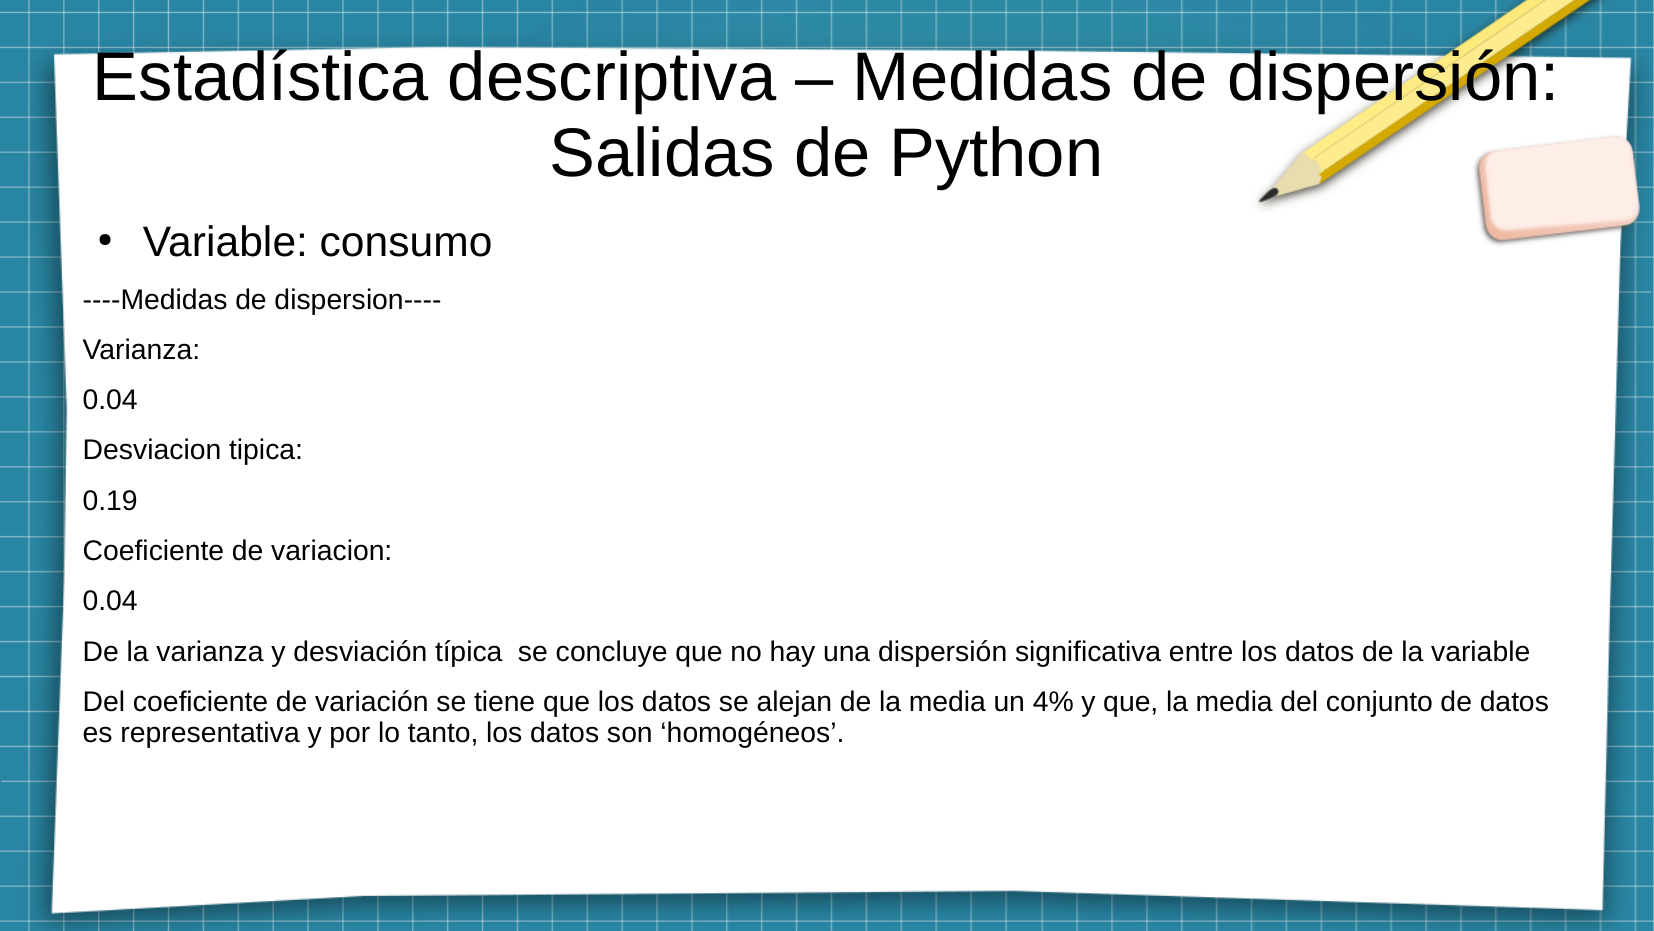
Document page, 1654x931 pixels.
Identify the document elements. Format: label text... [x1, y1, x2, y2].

title Estadística descriptiva – Medidas de dispersión: Salidas de Python [82, 37, 1571, 193]
picture [0, 0, 1654, 931]
list Variable: consumo ----Medidas de dispersion---- Varianza: 0.04 Desviacion tipica: 0.19 Coeficiente de variacion: 0.04 De la varianza y desviación típica se concluye que no hay una dispersión significativa entre los datos de la variable Del coeficiente de variación se tiene que los datos se alejan de la media un 4% y que, la media del conjunto de datos es representativa y por lo tanto, los datos son ‘homogéneos’. [82, 217, 1571, 758]
